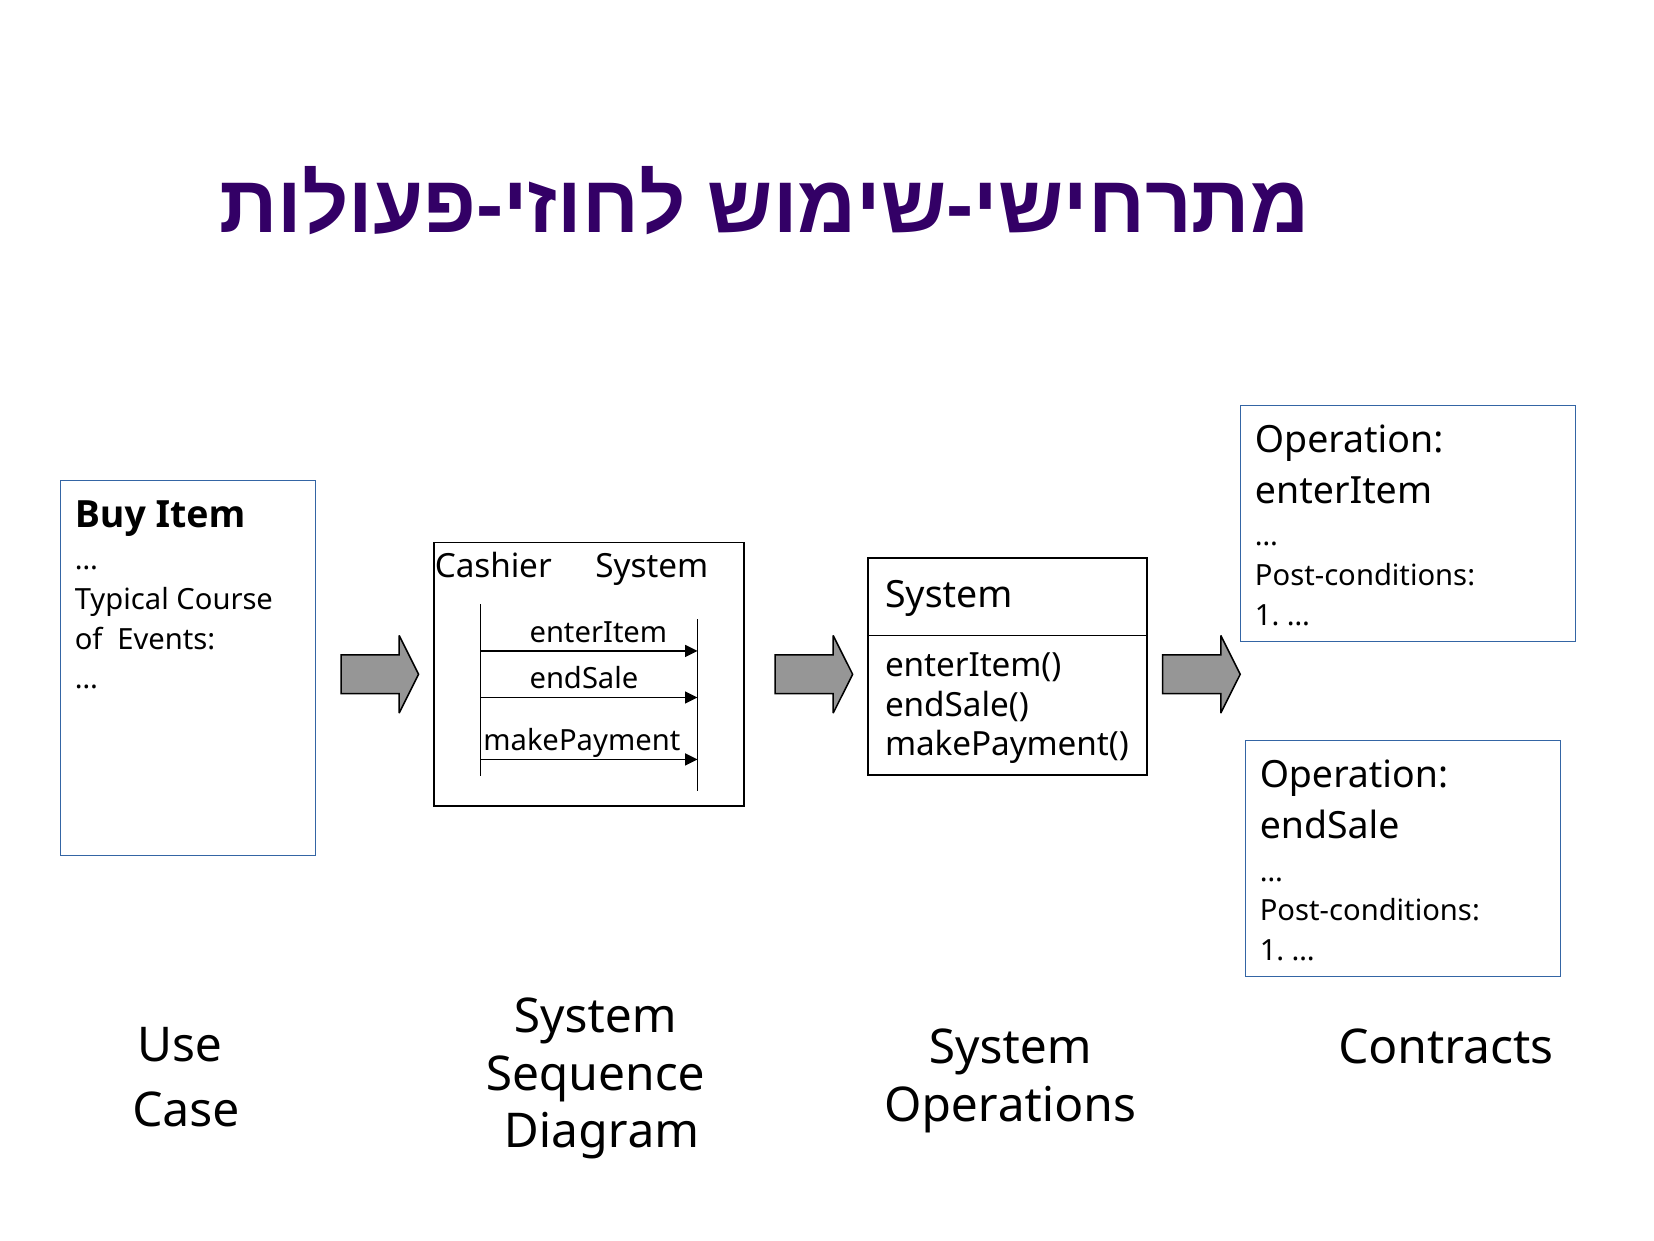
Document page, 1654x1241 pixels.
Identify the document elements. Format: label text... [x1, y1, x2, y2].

text_box [1162, 635, 1241, 714]
text_box System enterItem() endSale() makePayment() [868, 636, 1148, 775]
text_box Operation: endSale … Post-conditions: 1. … [1245, 740, 1561, 946]
text_box makePayment [466, 712, 698, 765]
text_box Buy Item … Typical Course of Events: … [60, 480, 316, 856]
text_box [775, 635, 853, 714]
text_box Cashier System [420, 537, 766, 592]
text_box Contracts [1305, 1005, 1587, 1188]
text_box System Operations [867, 1007, 1154, 1140]
text_box enterItem [512, 604, 685, 657]
text_box System Sequence Diagram [468, 976, 735, 1166]
text_box [341, 635, 419, 714]
text_box Operation: enterItem … Post-conditions: 1. … [1240, 405, 1576, 610]
title מתרחישי-שימוש לחוזי-פעולות [82, 22, 1447, 257]
text_box Use Case [45, 1002, 327, 1186]
text_box System enterItem() endSale() makePayment() [868, 557, 1148, 635]
text_box endSale [512, 650, 656, 703]
